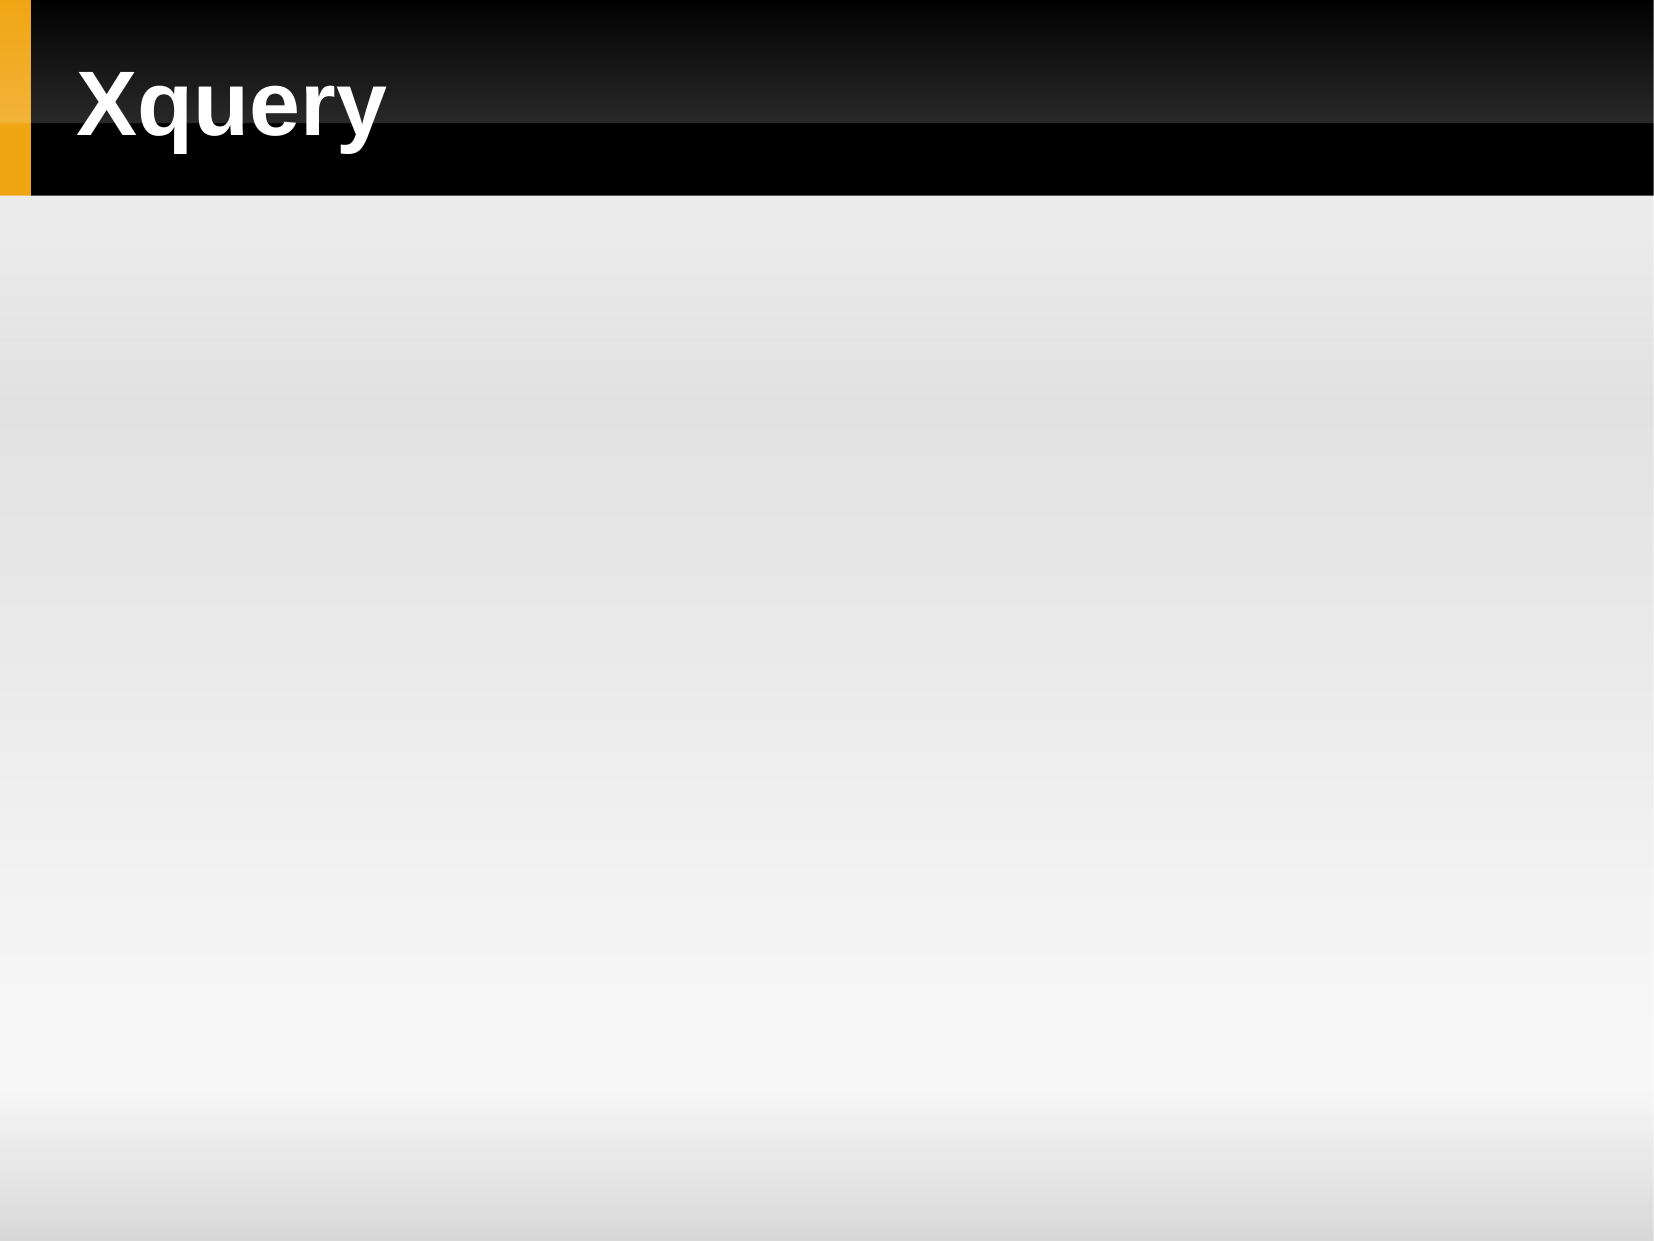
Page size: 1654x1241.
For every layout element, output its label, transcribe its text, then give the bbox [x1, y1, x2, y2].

title Xquery [76, 7, 1565, 200]
picture [0, 0, 1654, 1241]
